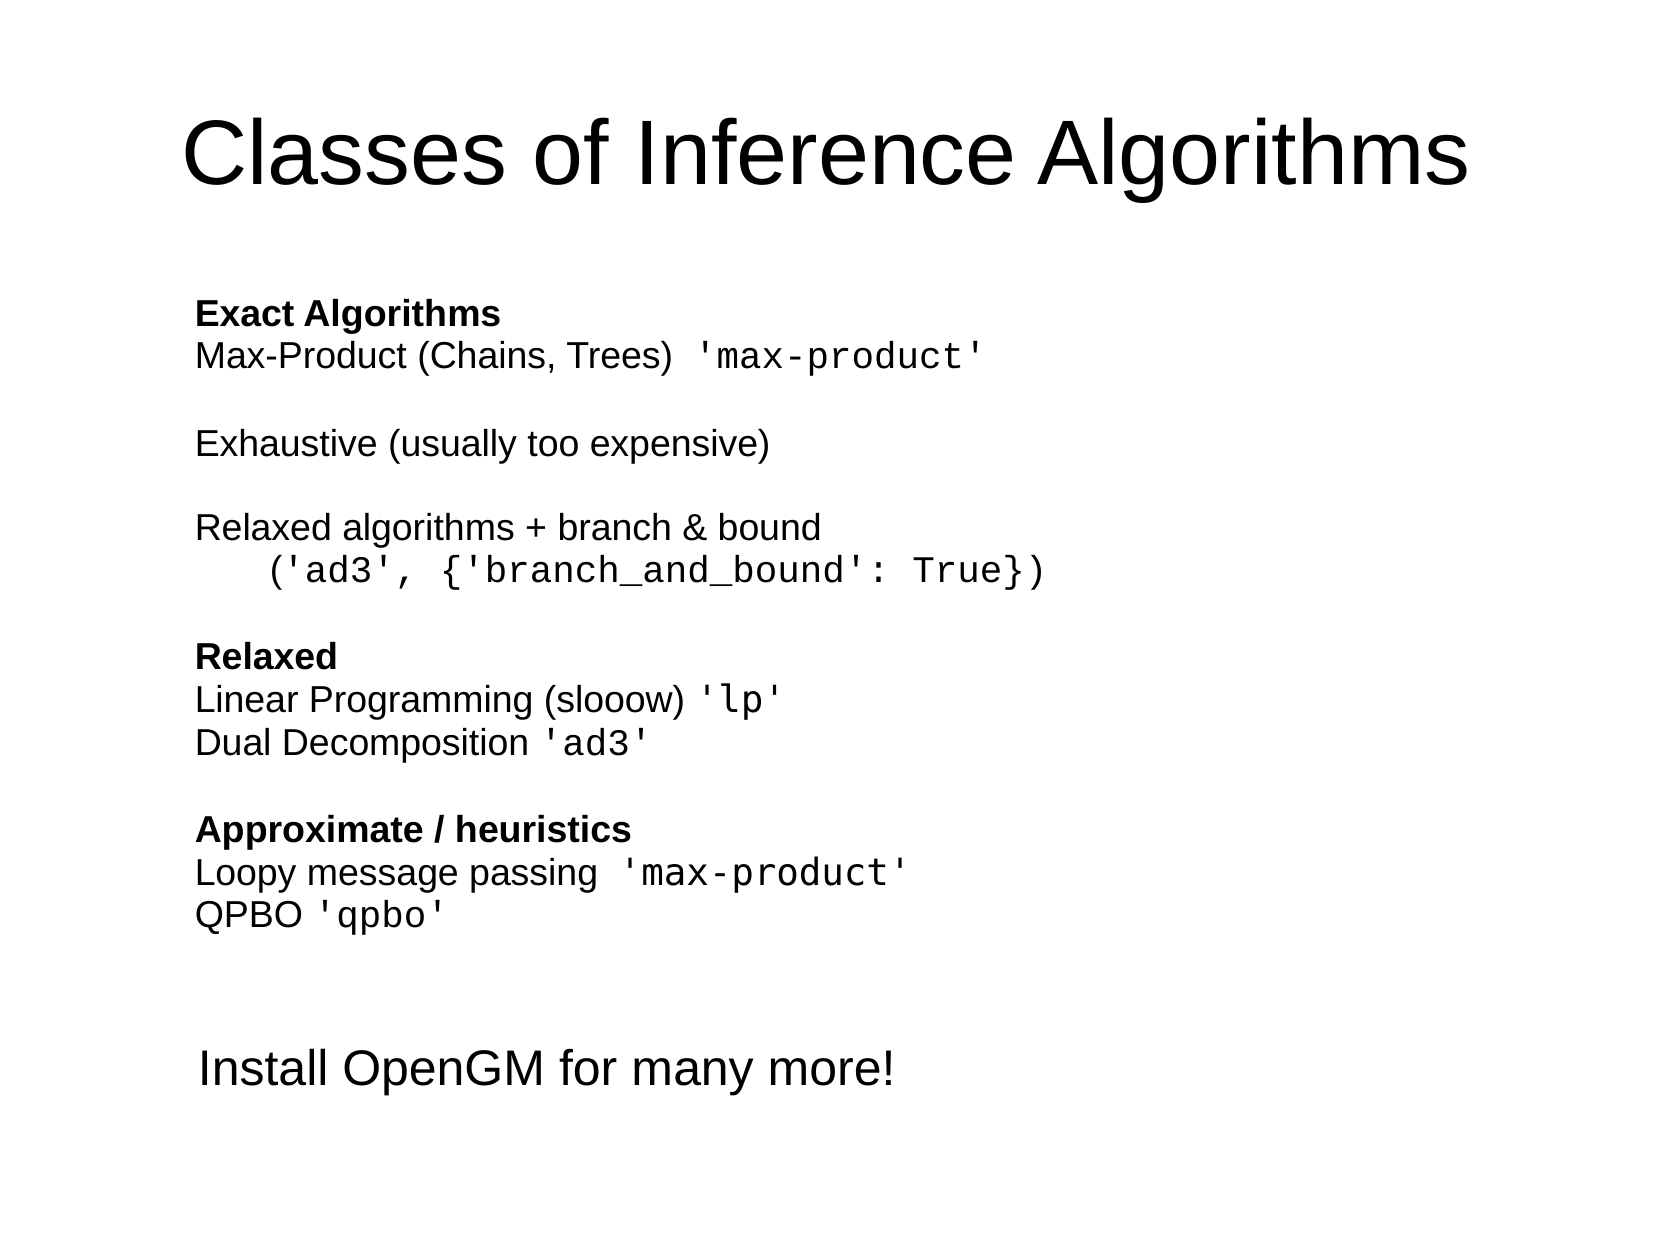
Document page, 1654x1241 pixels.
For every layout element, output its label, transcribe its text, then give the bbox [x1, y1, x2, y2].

text_box Install OpenGM for many more! [183, 1032, 912, 1104]
title Classes of Inference Algorithms [82, 49, 1571, 257]
text_box Exact Algorithms Max-Product (Chains, Trees) 'max-product' Exhaustive (usually too expensive) Relaxed algorithms + branch & bound ('ad3', {'branch_and_bound': True}) Relaxed Linear Programming (slooow) 'lp' Dual Decomposition 'ad3' Approximate / heuristics Loopy message passing 'max-product' QPBO 'qpbo' [180, 285, 1486, 1033]
